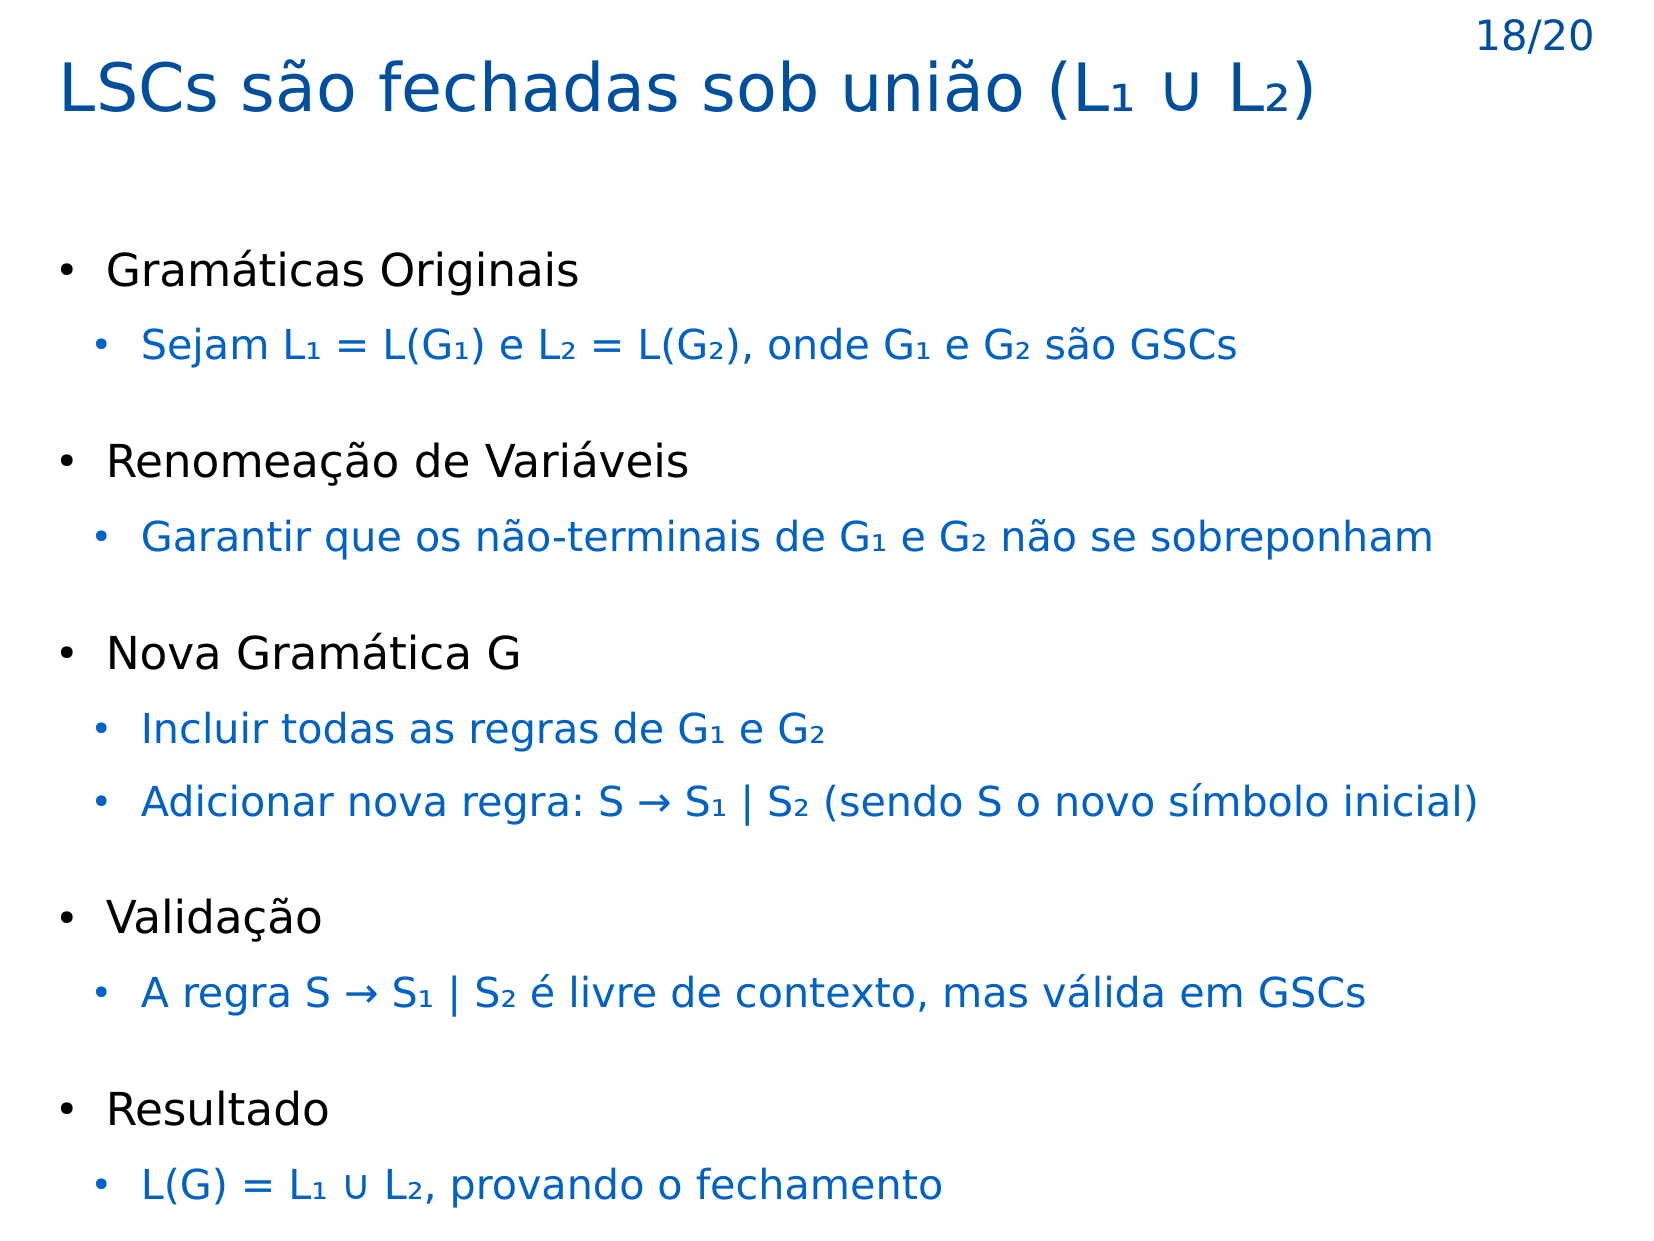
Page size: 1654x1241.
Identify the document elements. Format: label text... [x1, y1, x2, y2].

list Gramáticas Originais Sejam L₁ = L(G₁) e L₂ = L(G₂), onde G₁ e G₂ são GSCs Renomeação de Variáveis Garantir que os não-terminais de G₁ e G₂ não se sobreponham Nova Gramática G Incluir todas as regras de G₁ e G₂ Adicionar nova regra: S → S₁ | S₂ (sendo S o novo símbolo inicial) Validação A regra S → S₁ | S₂ é livre de contexto, mas válida em GSCs Resultado L(G) = L₁ ∪ L₂, provando o fechamento [59, 236, 1595, 1211]
title LSCs são fechadas sob união (L₁ ∪ L₂) [59, 29, 1625, 148]
